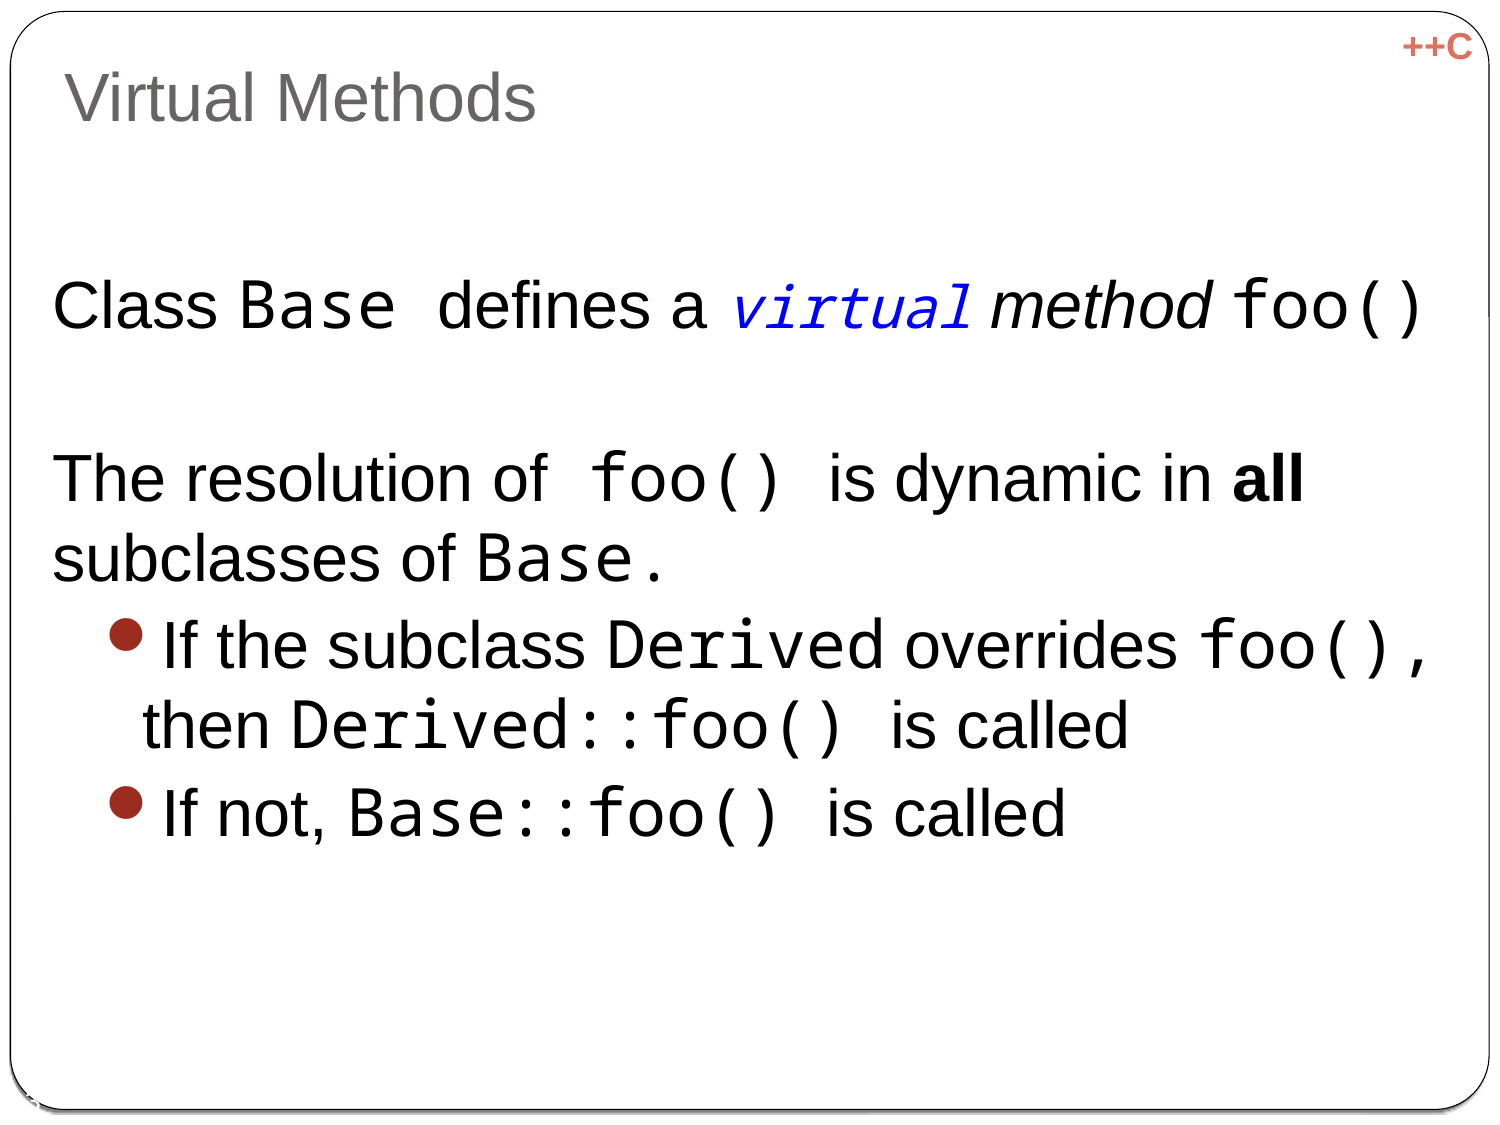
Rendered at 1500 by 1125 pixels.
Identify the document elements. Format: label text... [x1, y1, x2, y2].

title Virtual Methods [50, 45, 1450, 150]
slide_number <number> [0, 1074, 50, 1125]
list Class Base defines a virtual method foo() The resolution of foo() is dynamic in all subclasses of Base. If the subclass Derived overrides foo(), then Derived::foo() is called If not, Base::foo() is called [37, 162, 1463, 1088]
